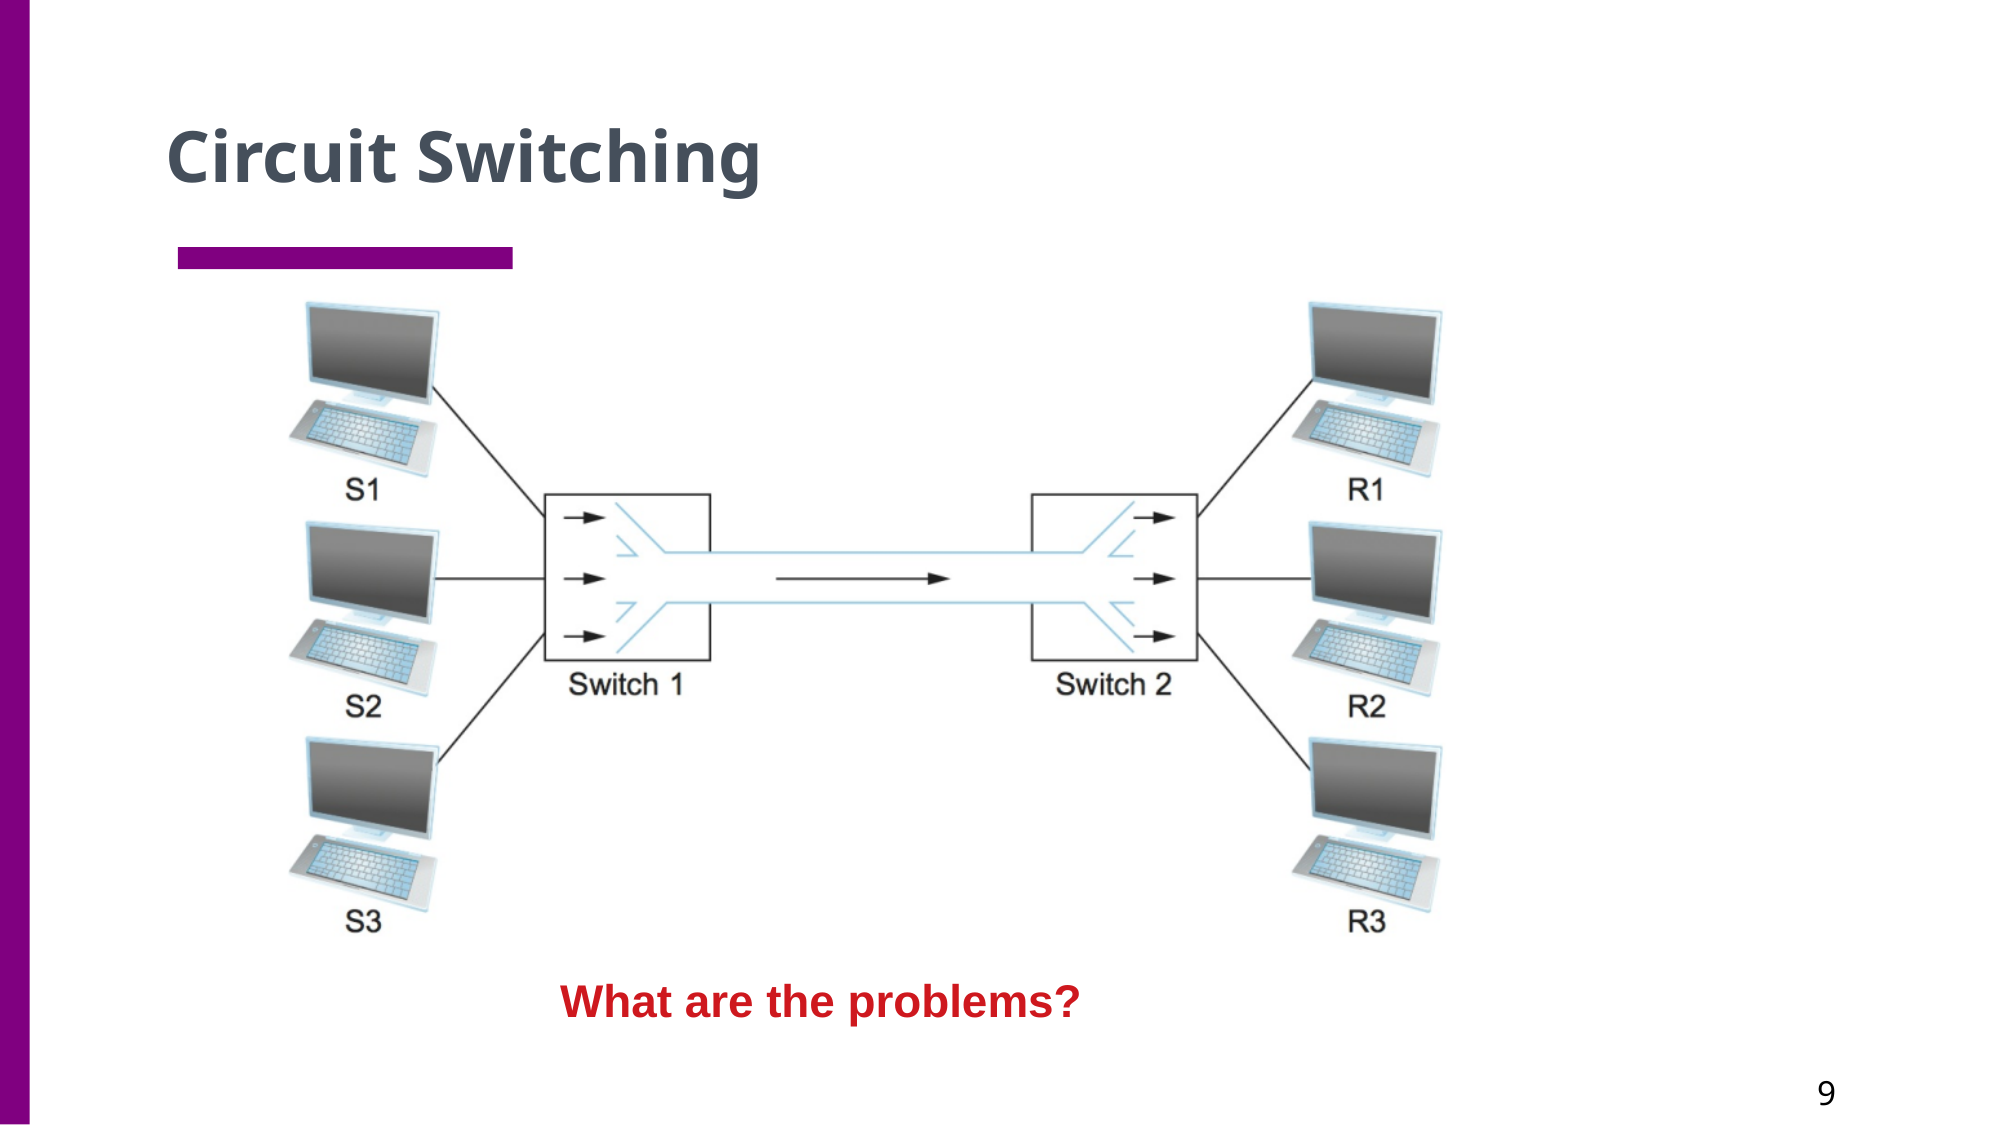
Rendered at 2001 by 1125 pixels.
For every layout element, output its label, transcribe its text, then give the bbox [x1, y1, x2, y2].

text_box Circuit Switching [151, 0, 1849, 212]
text_box What are the problems? [510, 968, 1337, 1036]
picture [225, 284, 1519, 952]
